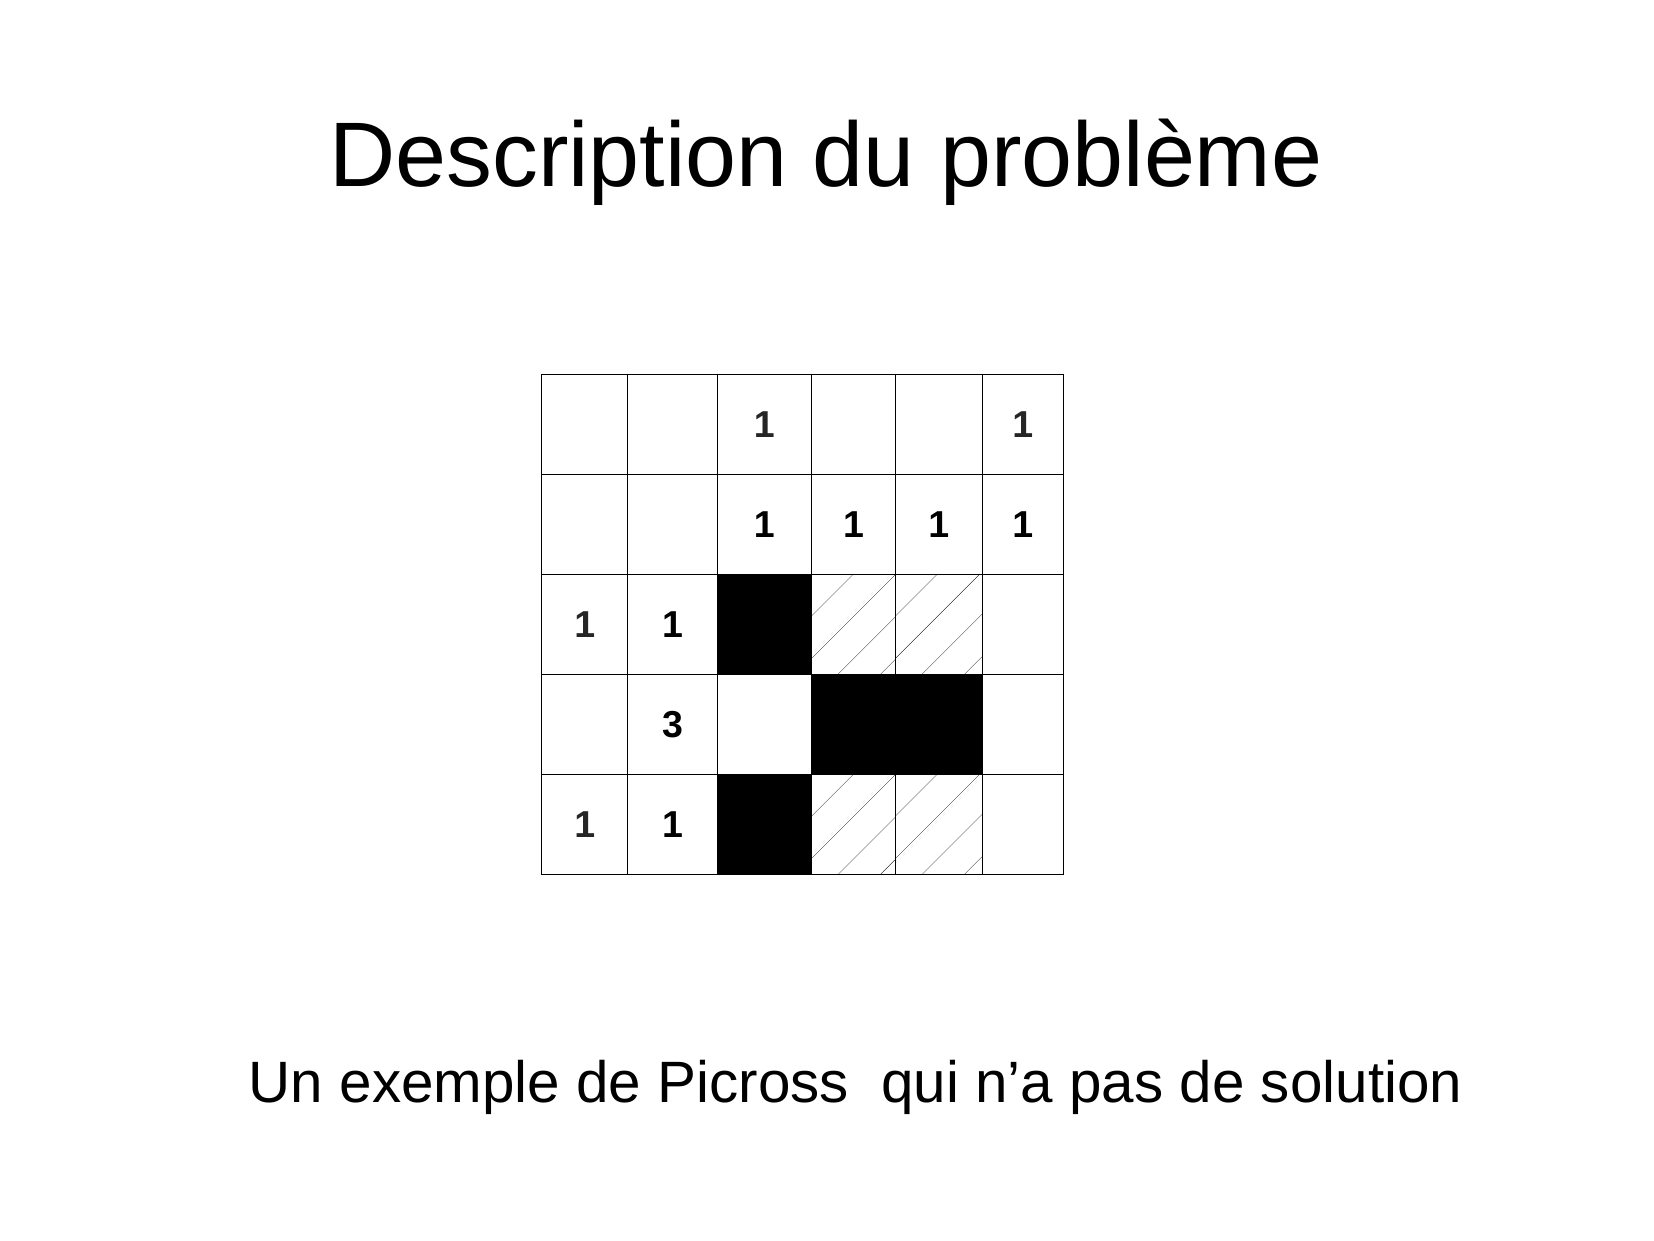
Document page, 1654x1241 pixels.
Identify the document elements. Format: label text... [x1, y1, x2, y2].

table_cell [896, 775, 982, 874]
table_cell 1 [542, 575, 627, 674]
table_cell 1 [628, 775, 717, 874]
table_cell [718, 675, 811, 774]
table_header [542, 375, 627, 474]
table_cell [718, 575, 811, 674]
table_cell [812, 575, 895, 674]
table_cell [983, 575, 1063, 674]
table_header [812, 375, 895, 474]
table_cell 3 [628, 675, 717, 774]
table_header 1 [718, 375, 811, 474]
table_cell 1 [812, 475, 895, 574]
table_cell [628, 475, 717, 574]
table_header [628, 375, 717, 474]
table_cell [896, 675, 982, 774]
table_cell [896, 575, 982, 674]
table_cell 1 [896, 475, 982, 574]
table_header 1 [983, 375, 1063, 474]
table_cell [718, 775, 811, 874]
table_header [896, 375, 982, 474]
table_cell [812, 675, 895, 774]
table_cell [542, 475, 627, 574]
title Description du problème [82, 49, 1571, 257]
table_cell 1 [718, 475, 811, 574]
table_cell [542, 675, 627, 774]
table_cell [983, 675, 1063, 774]
table_cell 1 [628, 575, 717, 674]
text_box Un exemple de Picross qui n’a pas de solution [177, 1039, 1536, 1120]
table_cell [812, 775, 895, 874]
table_cell [983, 775, 1063, 874]
table_cell 1 [983, 475, 1063, 574]
table_cell 1 [542, 775, 627, 874]
